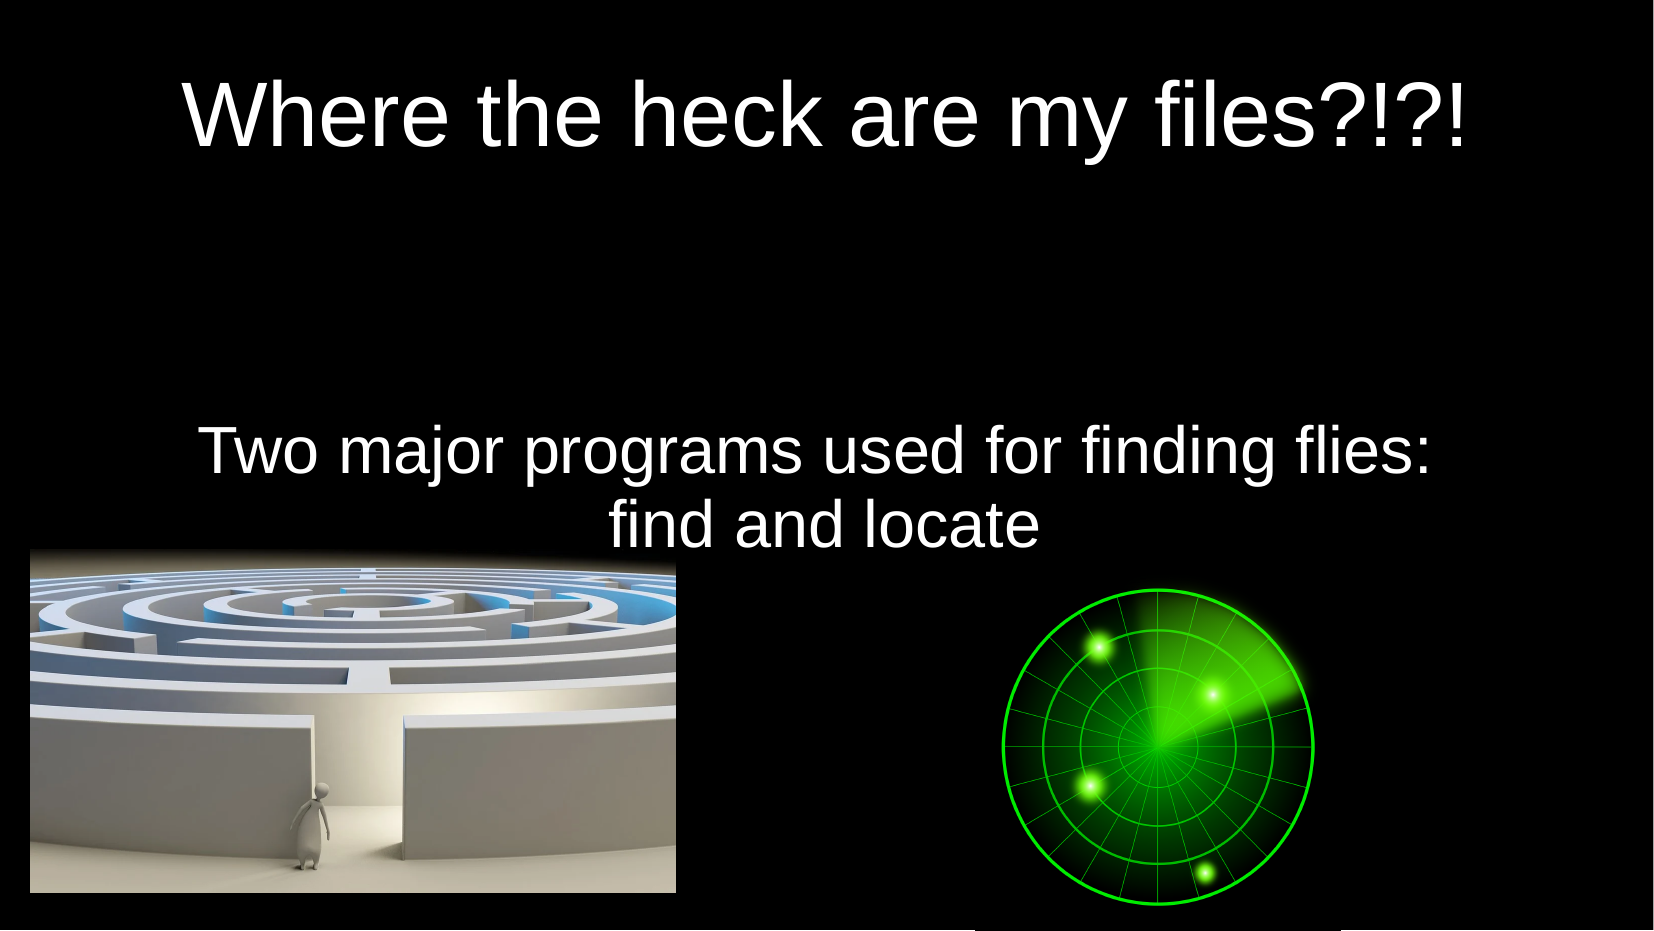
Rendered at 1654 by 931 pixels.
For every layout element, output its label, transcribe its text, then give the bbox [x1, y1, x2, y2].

picture [30, 549, 676, 893]
picture [975, 562, 1341, 931]
title Where the heck are my files?!?! [82, 37, 1571, 193]
subtitle Two major programs used for finding flies: find and locate [0, 217, 1651, 758]
